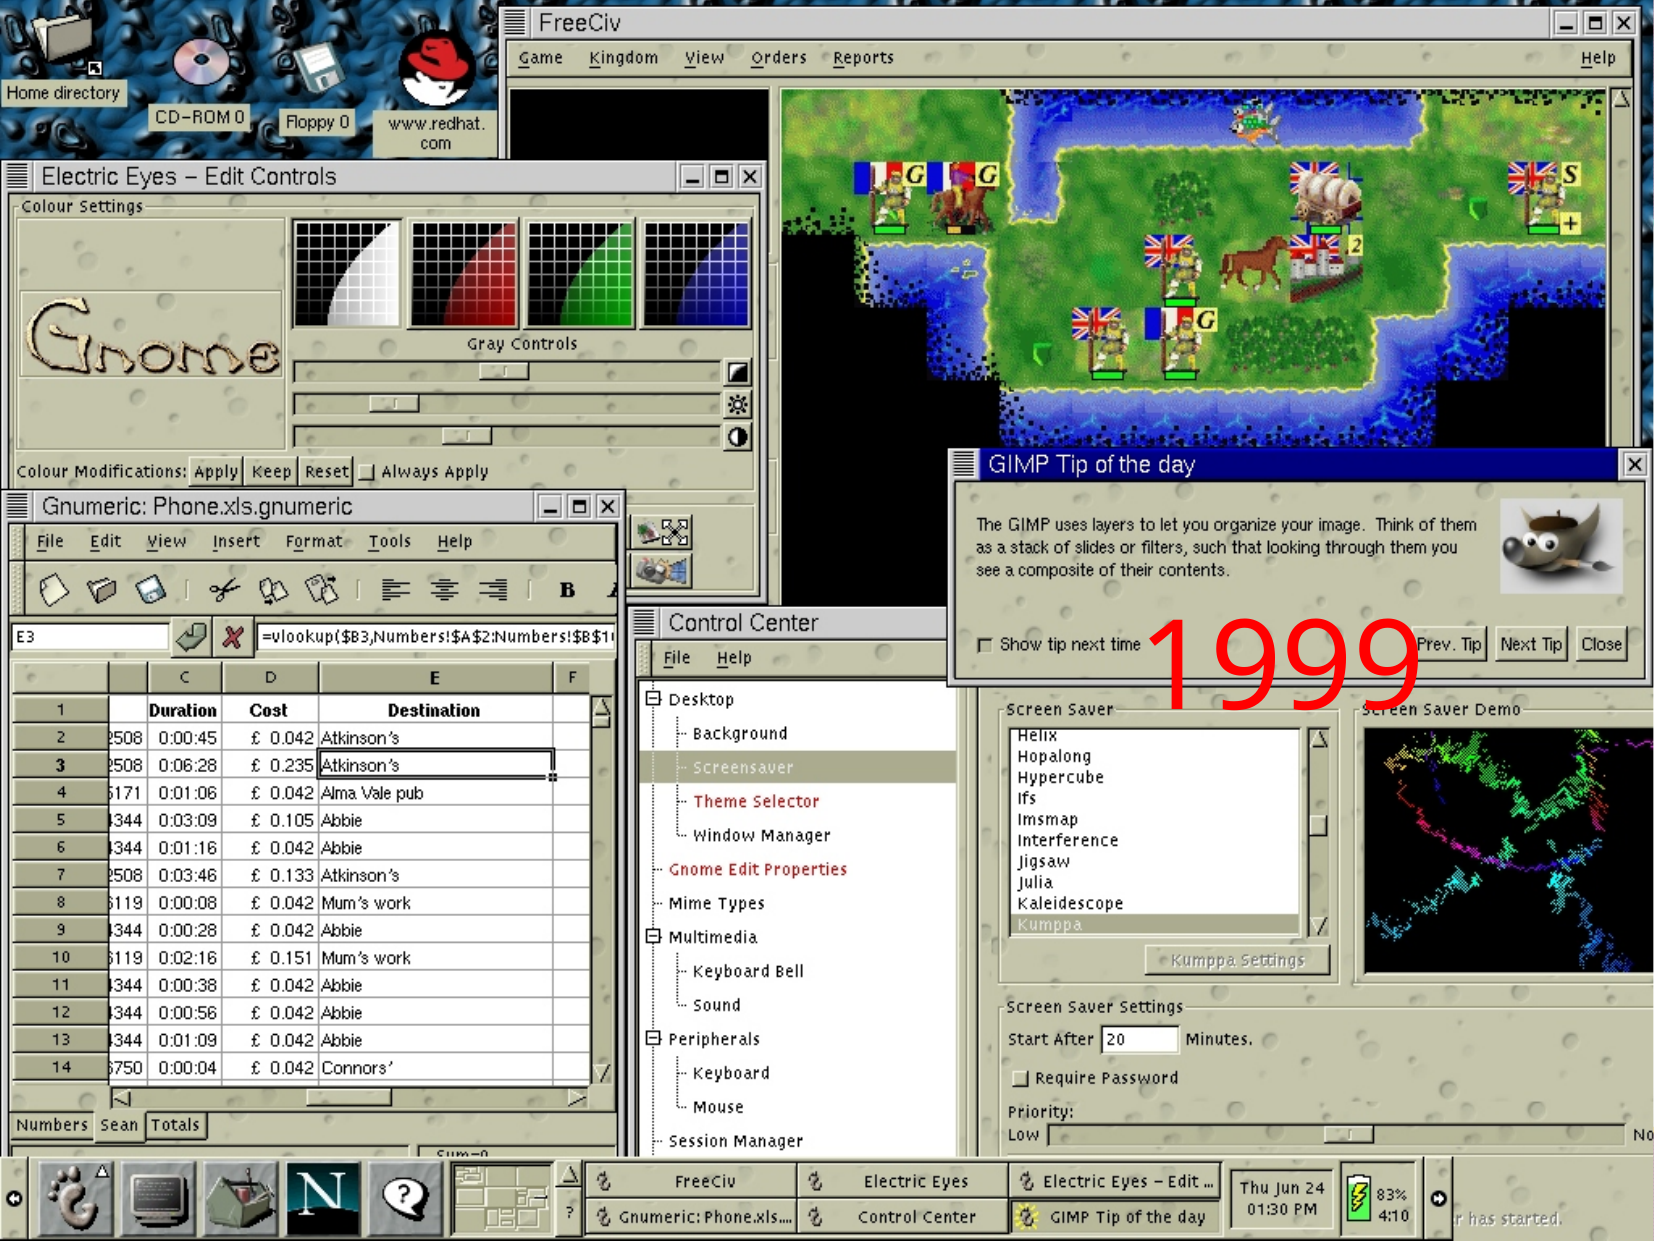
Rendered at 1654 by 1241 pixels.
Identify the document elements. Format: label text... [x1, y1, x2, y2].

picture [0, 0, 1654, 1241]
text_box 1999 [1138, 575, 1401, 721]
